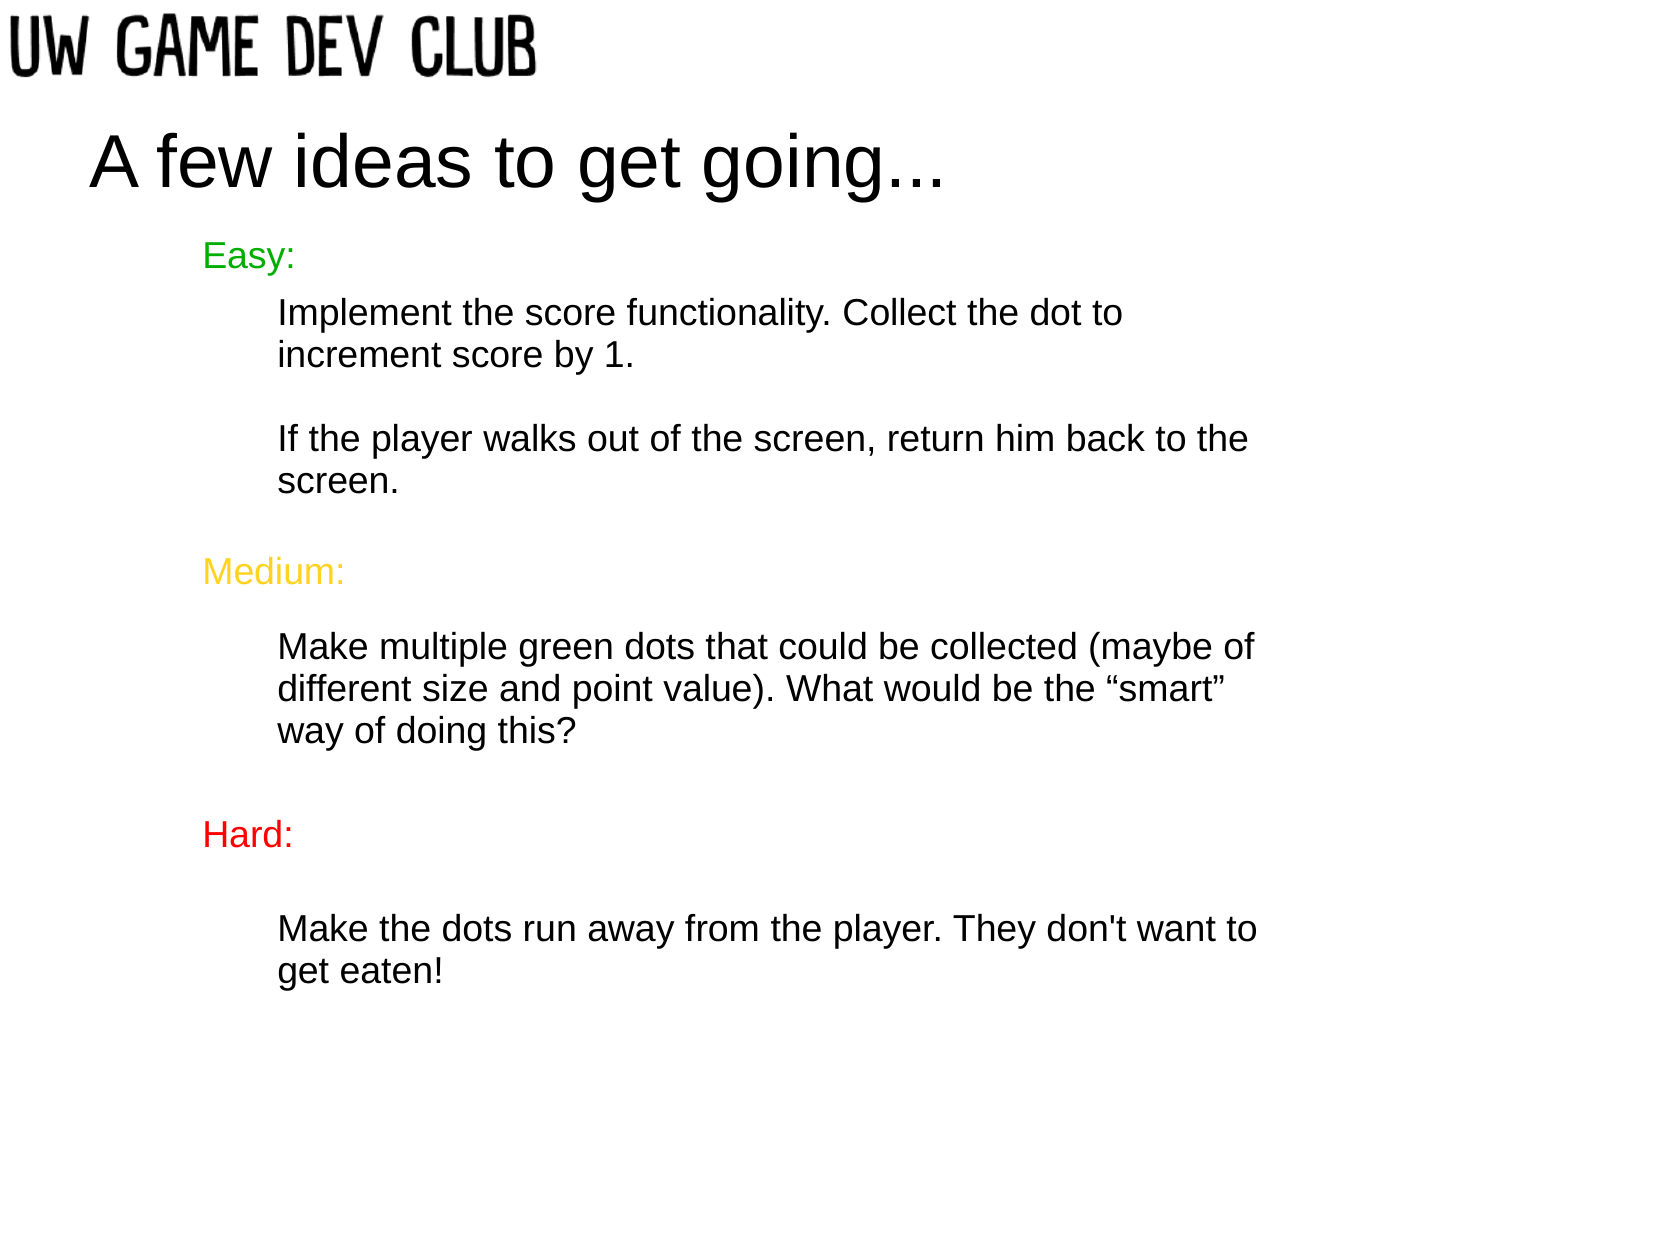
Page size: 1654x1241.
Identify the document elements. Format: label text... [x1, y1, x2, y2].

text_box Implement the score functionality. Collect the dot to increment score by 1. If the player walks out of the screen, return him back to the screen. [262, 284, 1276, 510]
text_box A few ideas to get going... [75, 112, 1654, 212]
text_box Hard: [187, 805, 638, 863]
text_box Easy: [187, 227, 638, 284]
text_box Make the dots run away from the player. They don't want to get eaten! [262, 900, 1276, 999]
text_box Make multiple green dots that could be collected (maybe of different size and point value). What would be the “smart” way of doing this? [262, 617, 1276, 759]
text_box Medium: [187, 543, 638, 601]
picture [3, 8, 552, 82]
